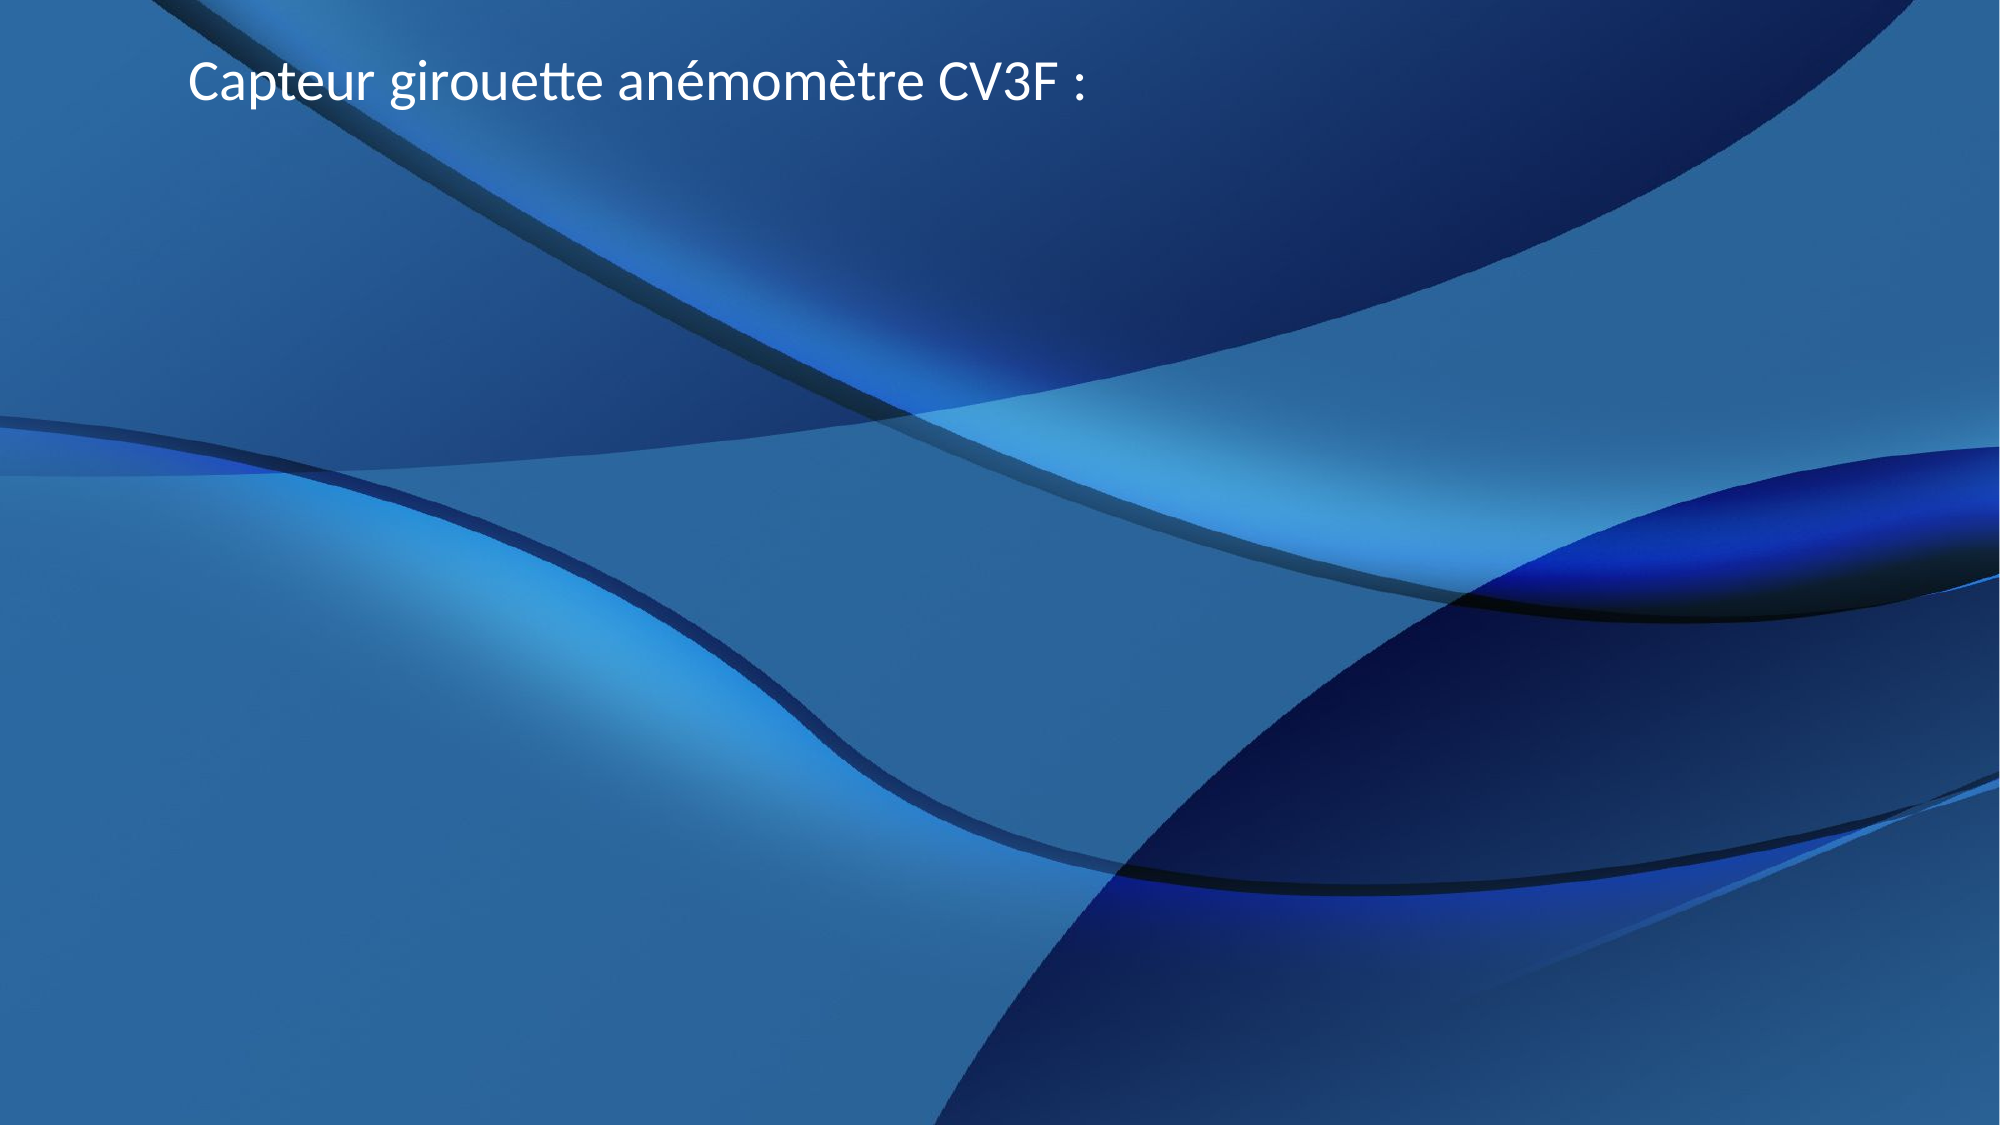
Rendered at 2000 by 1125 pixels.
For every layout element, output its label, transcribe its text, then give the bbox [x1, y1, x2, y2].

picture [0, 0, 2000, 1125]
text_box Capteur girouette anémomètre CV3F : [173, 35, 1104, 120]
